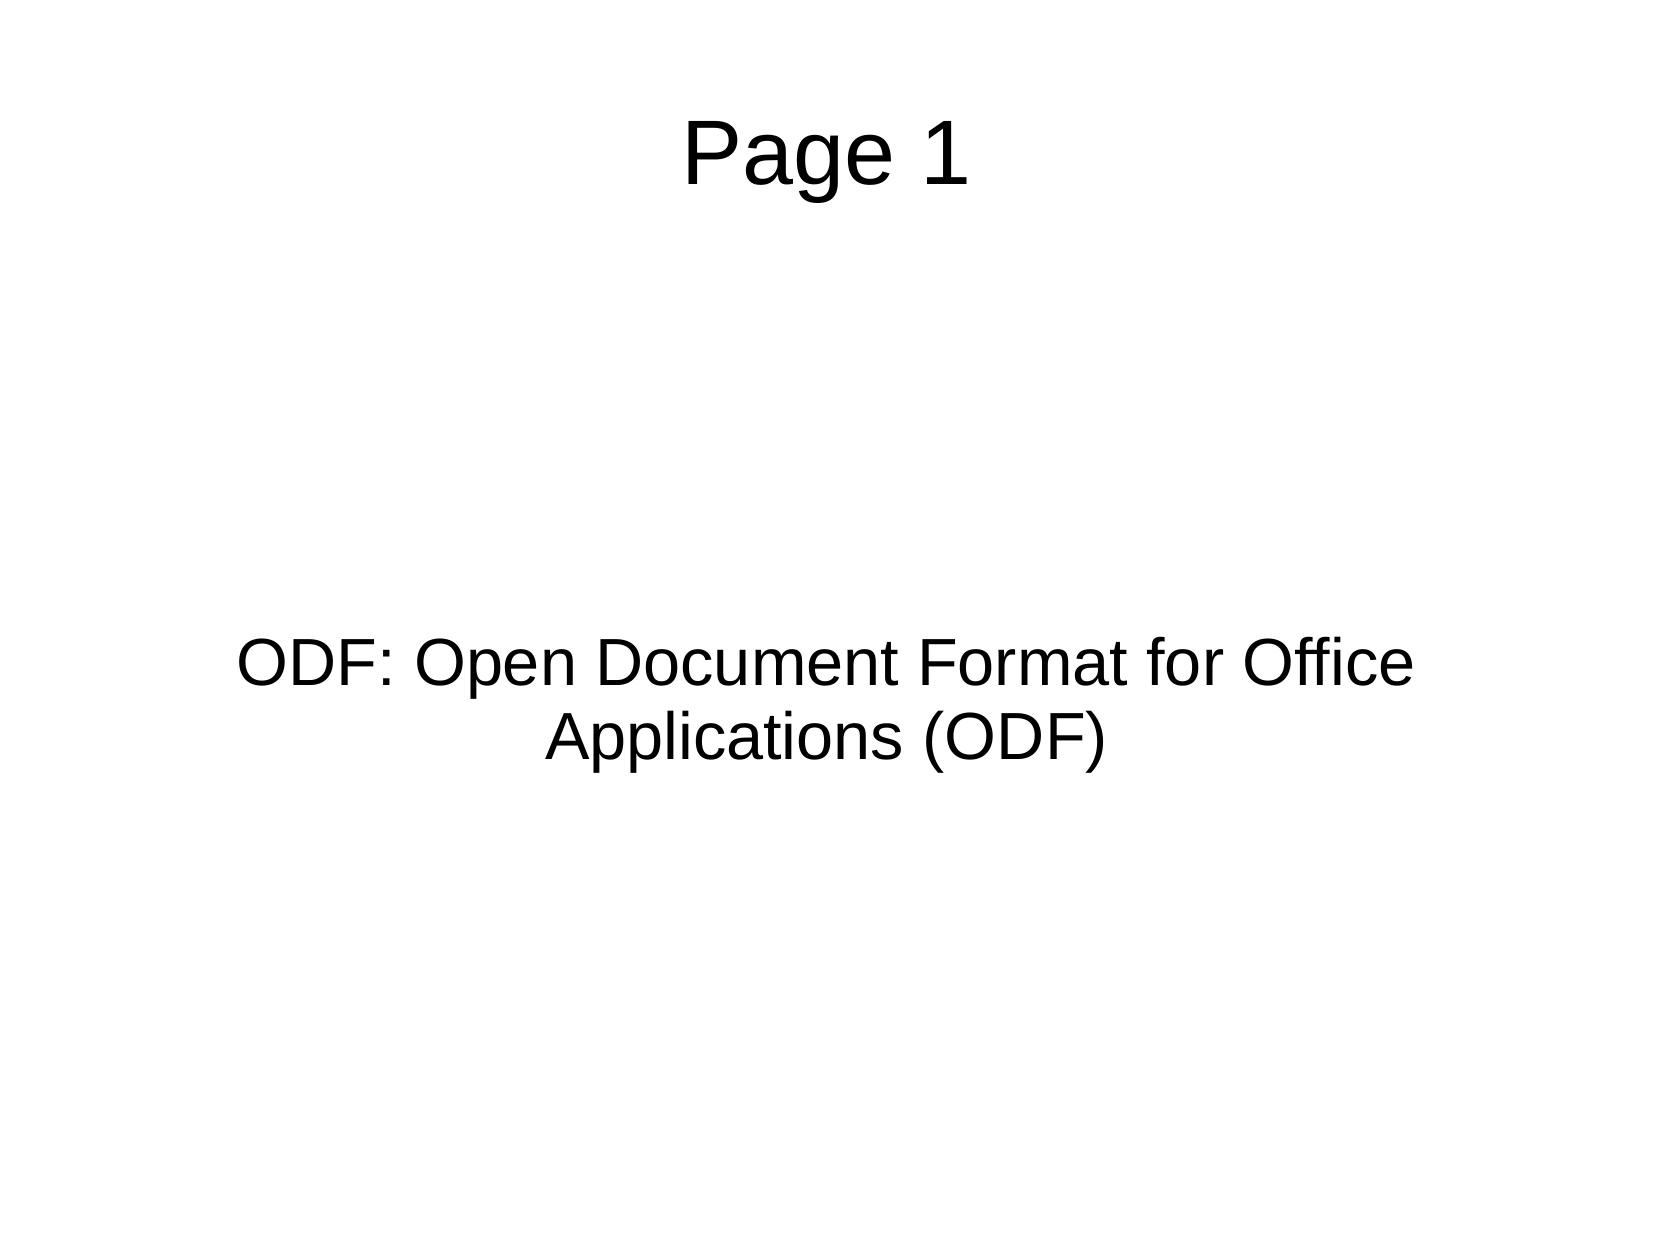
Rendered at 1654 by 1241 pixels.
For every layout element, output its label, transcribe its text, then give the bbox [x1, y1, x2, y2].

title Page 1 [82, 49, 1571, 257]
subtitle ODF: Open Document Format for Office Applications (ODF) [82, 290, 1571, 1109]
